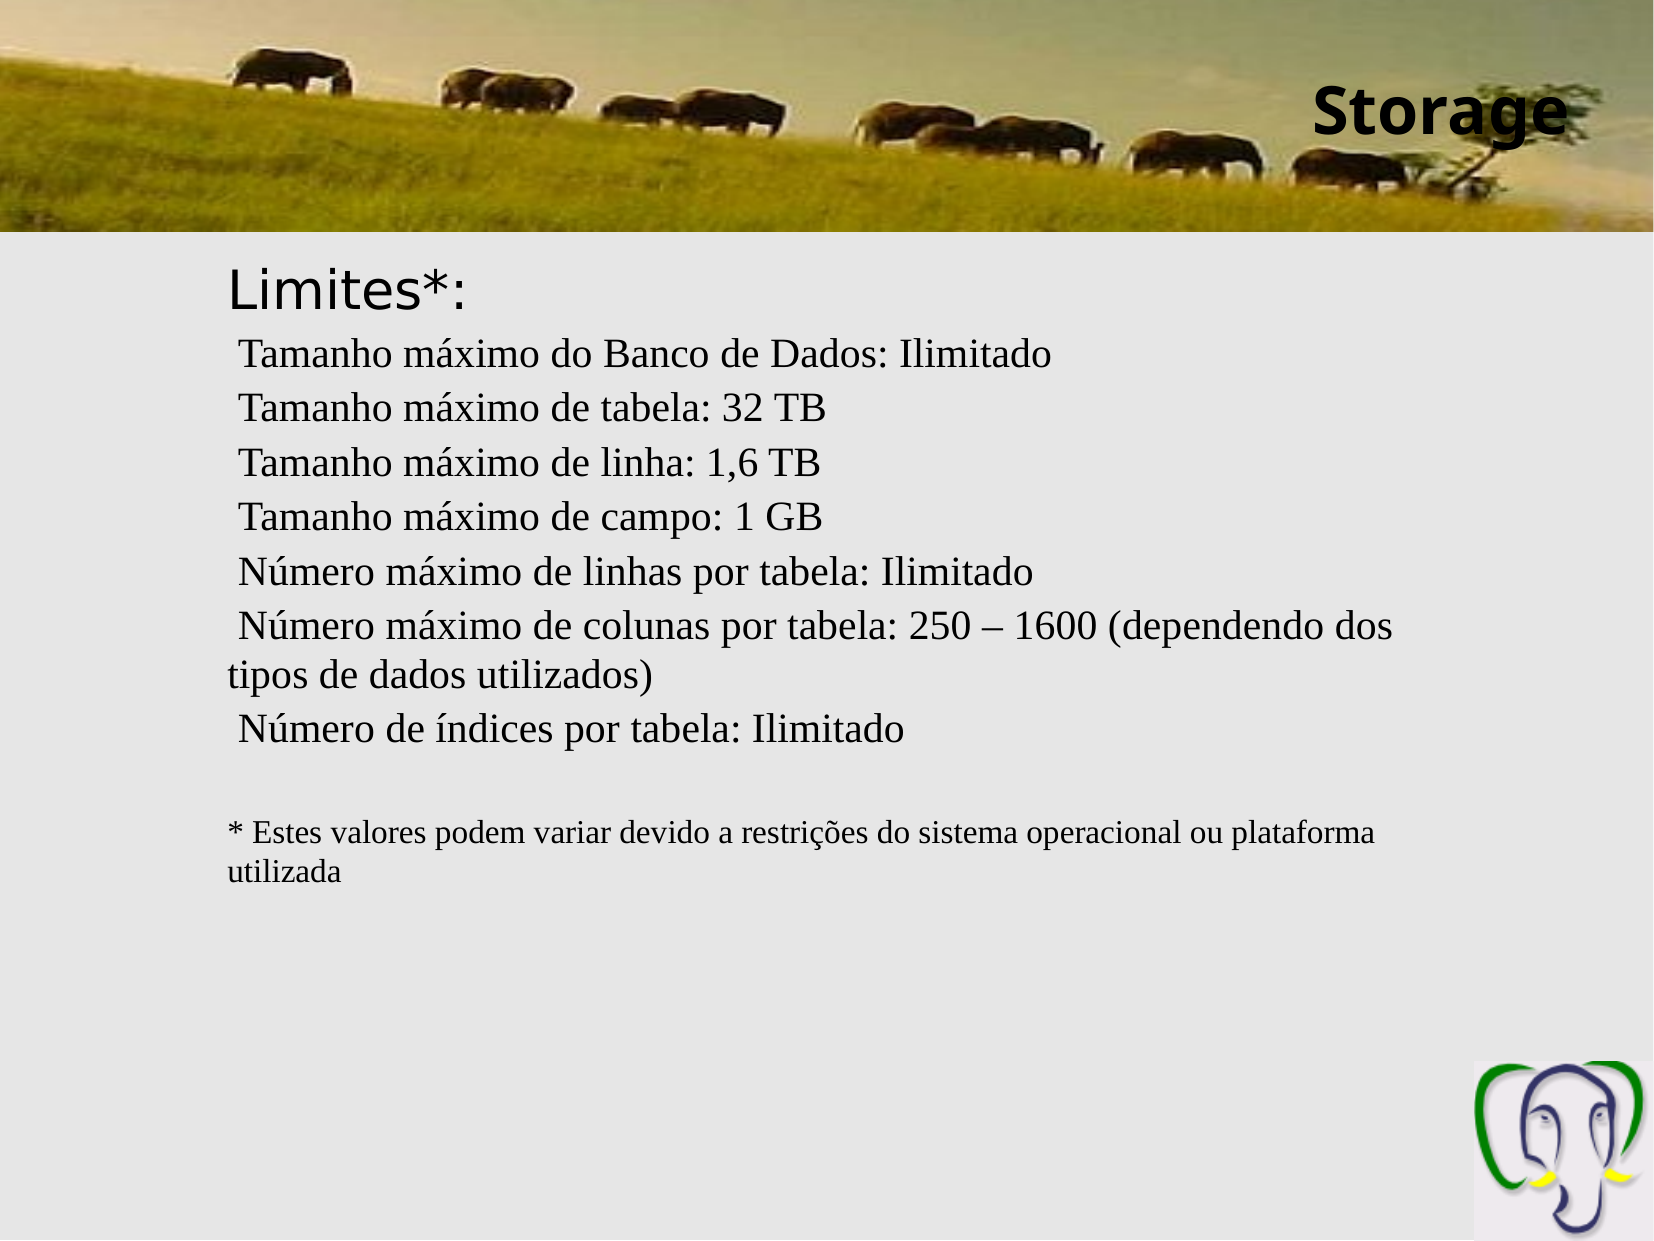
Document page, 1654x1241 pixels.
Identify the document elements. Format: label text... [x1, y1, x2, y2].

picture [0, 0, 1654, 232]
text_box Limites*: Tamanho máximo do Banco de Dados: Ilimitado Tamanho máximo de tabela: 32 TB Tamanho máximo de linha: 1,6 TB Tamanho máximo de campo: 1 GB Número máximo de linhas por tabela: Ilimitado Número máximo de colunas por tabela: 250 – 1600 (dependendo dos tipos de dados utilizados) Número de índices por tabela: Ilimitado * Estes valores podem variar devido a restrições do sistema operacional ou plataforma utilizada [212, 248, 1453, 1102]
text_box Storage [523, 55, 1585, 168]
picture [1474, 1061, 1654, 1241]
